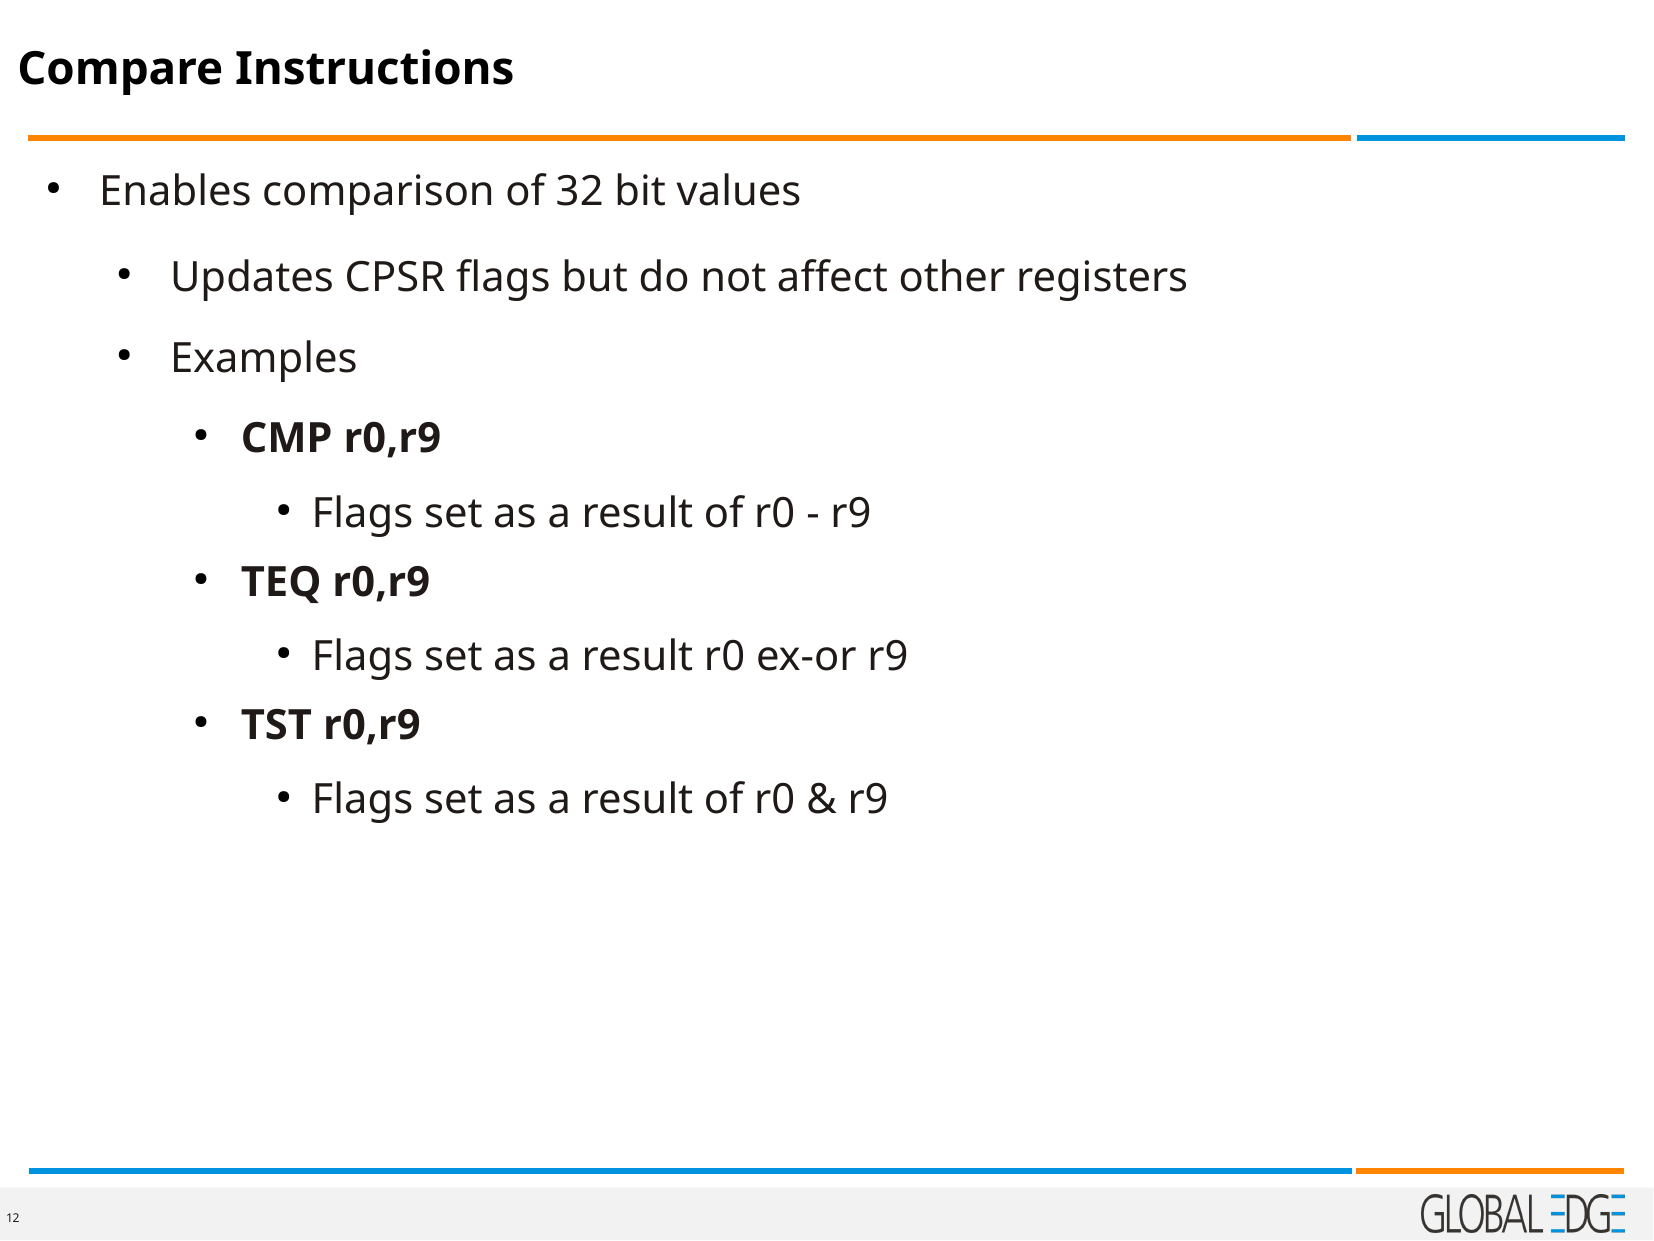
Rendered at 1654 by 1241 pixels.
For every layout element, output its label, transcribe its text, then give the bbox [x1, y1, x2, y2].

title Compare Instructions [17, 18, 1499, 115]
list Enables comparison of 32 bit values Updates CPSR flags but do not affect other registers Examples CMP r0,r9 Flags set as a result of r0 - r9 TEQ r0,r9 Flags set as a result r0 ex-or r9 TST r0,r9 Flags set as a result of r0 & r9 [28, 160, 1625, 1153]
picture [1421, 1194, 1625, 1233]
